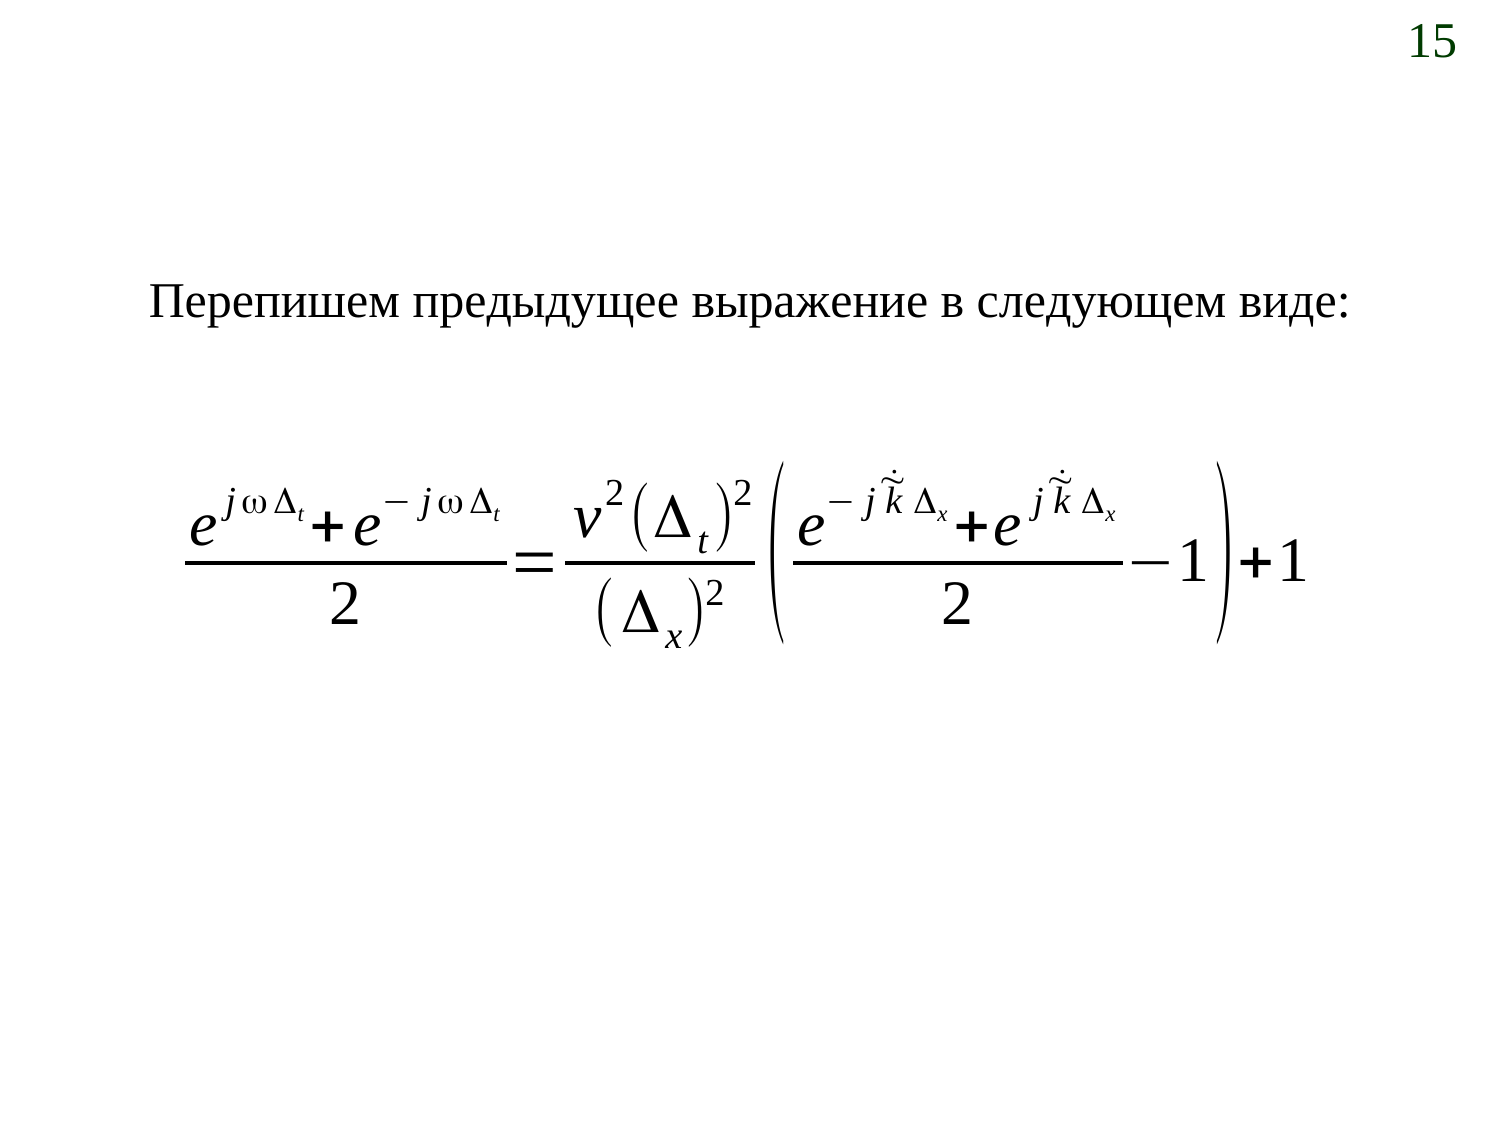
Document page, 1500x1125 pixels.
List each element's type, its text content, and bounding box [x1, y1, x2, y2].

text_box Перепишем предыдущее выражение в следующем виде: [133, 260, 1367, 336]
chart [165, 458, 1326, 658]
